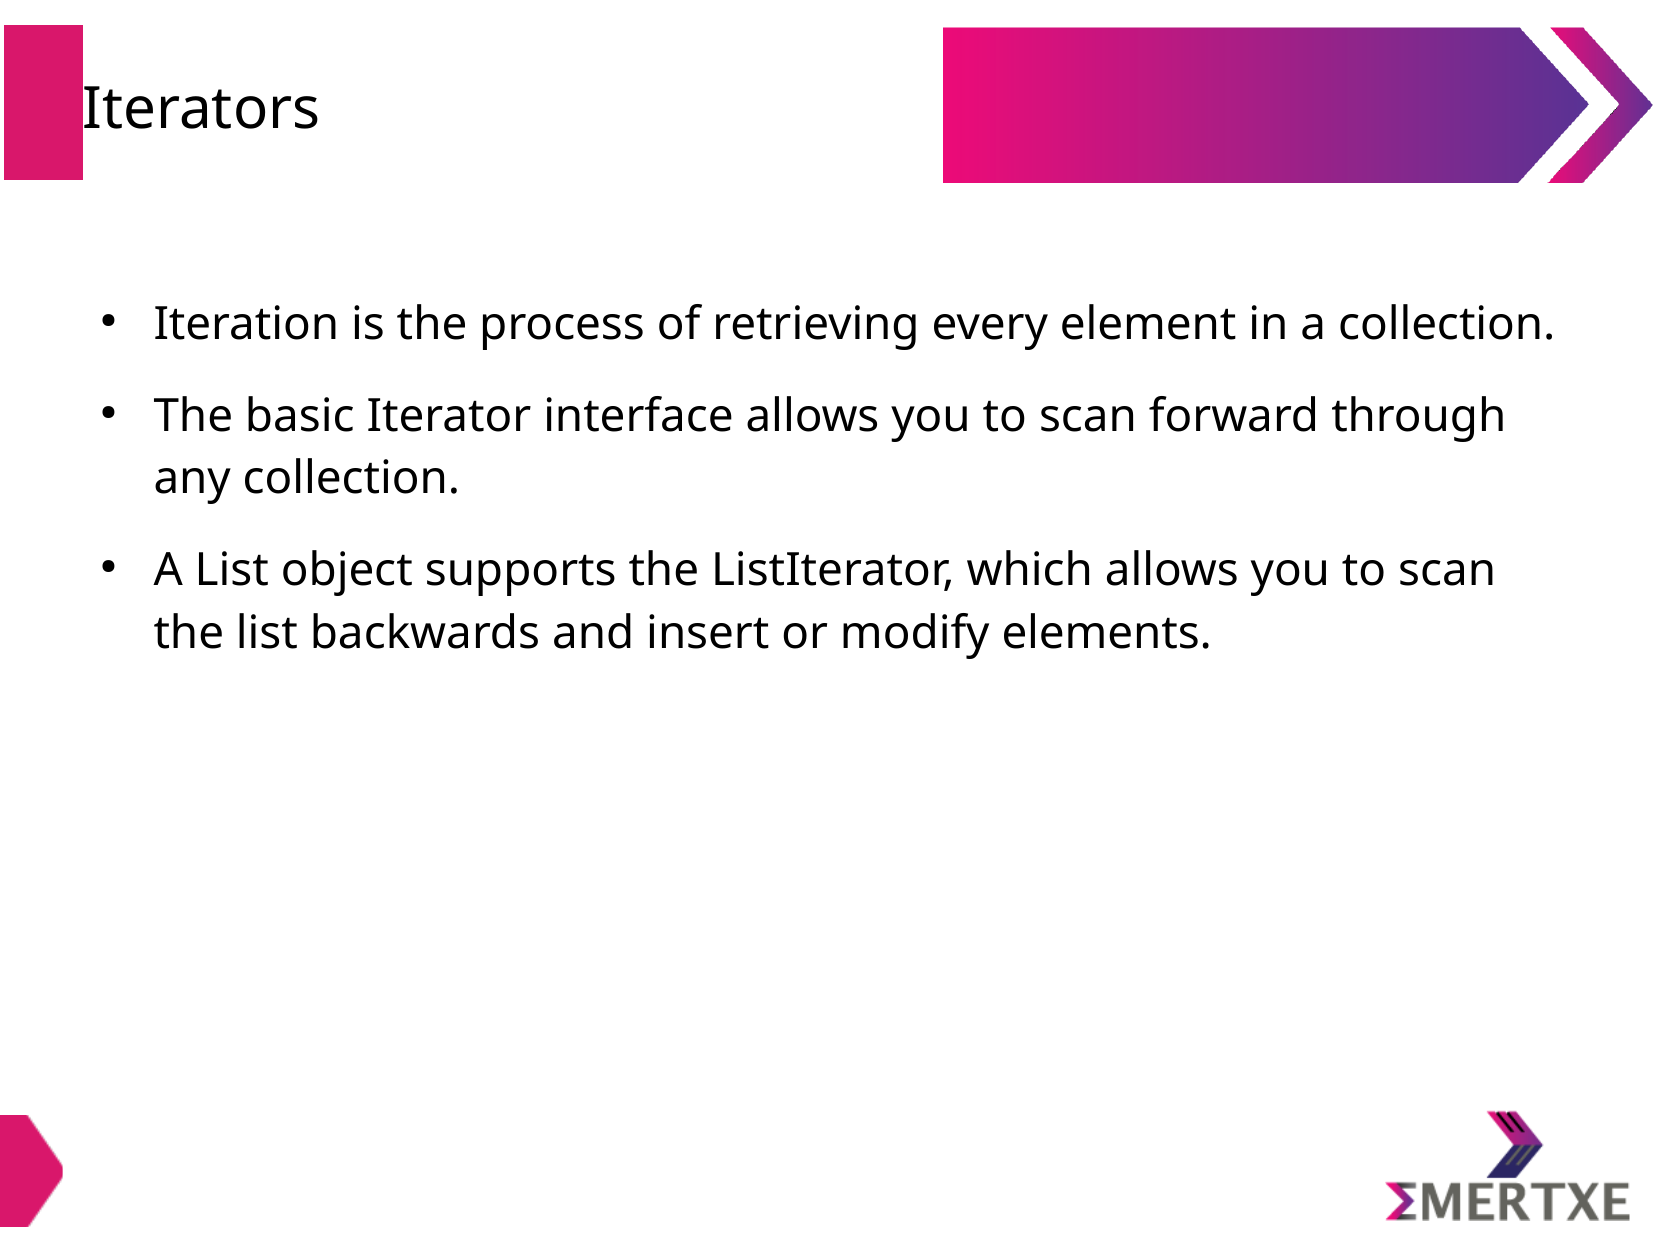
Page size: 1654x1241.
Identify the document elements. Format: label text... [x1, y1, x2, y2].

list Iteration is the process of retrieving every element in a collection. The basic Iterator interface allows you to scan forward through any collection. A List object supports the ListIterator, which allows you to scan the list backwards and insert or modify elements. [82, 290, 1571, 1010]
picture [1571, 27, 1653, 183]
title Iterators [82, 2, 1571, 210]
picture [1385, 1107, 1631, 1221]
